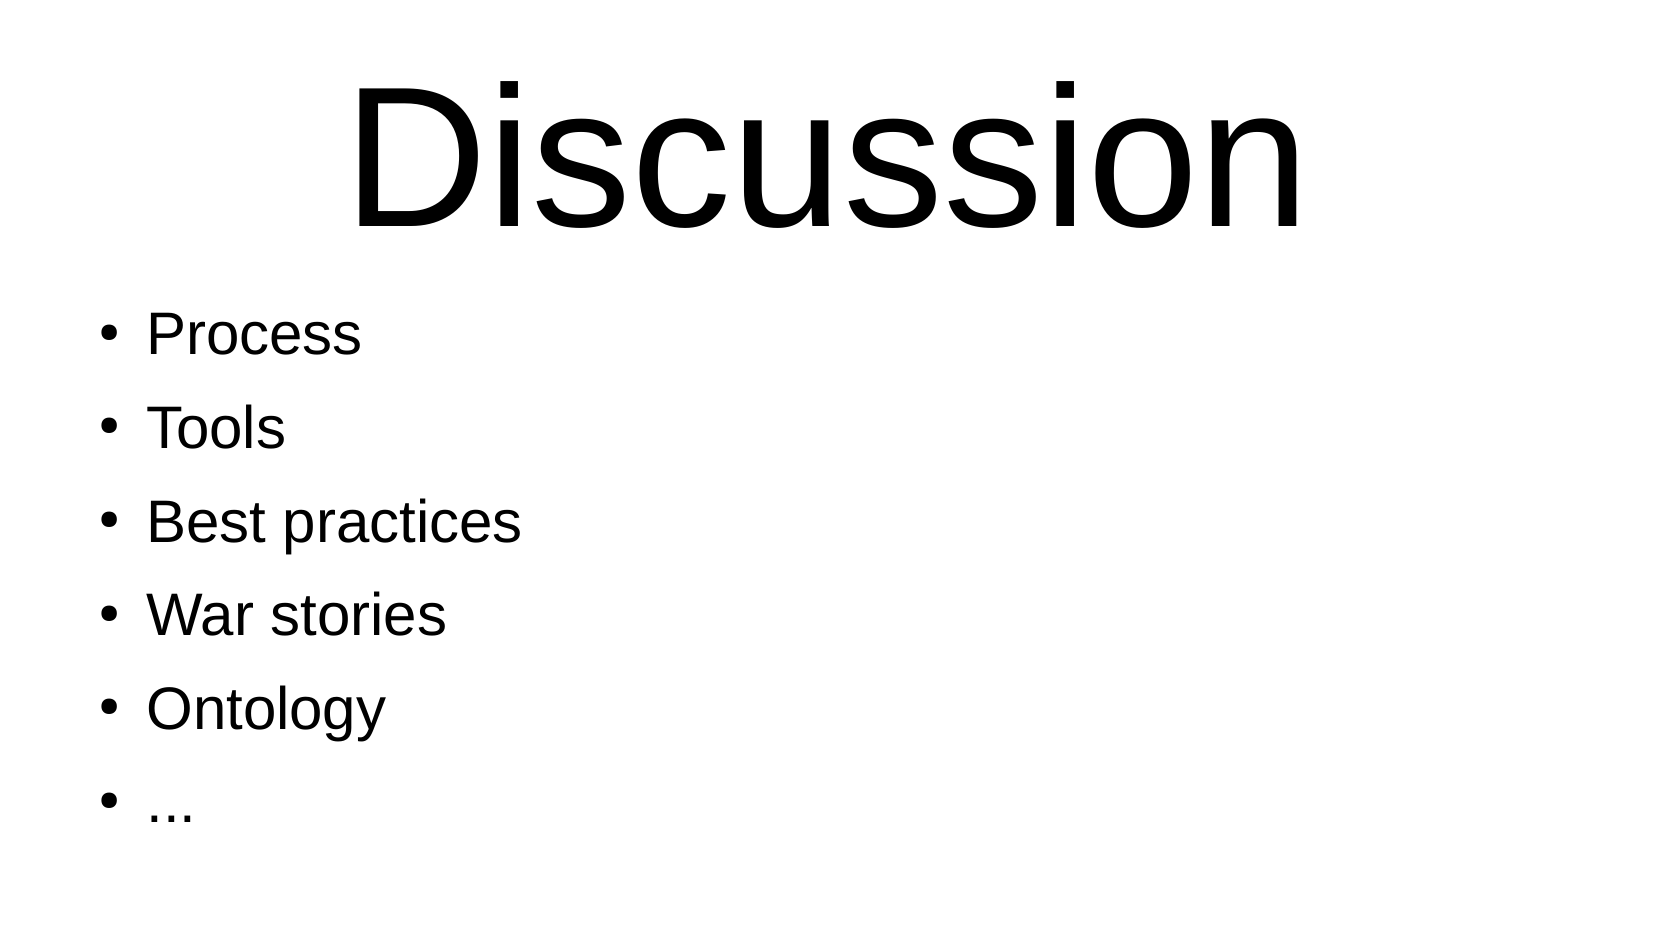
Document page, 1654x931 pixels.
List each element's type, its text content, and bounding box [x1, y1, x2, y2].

list Process Tools Best practices War stories Ontology ... [82, 300, 1571, 841]
title Discussion [82, 45, 1571, 269]
